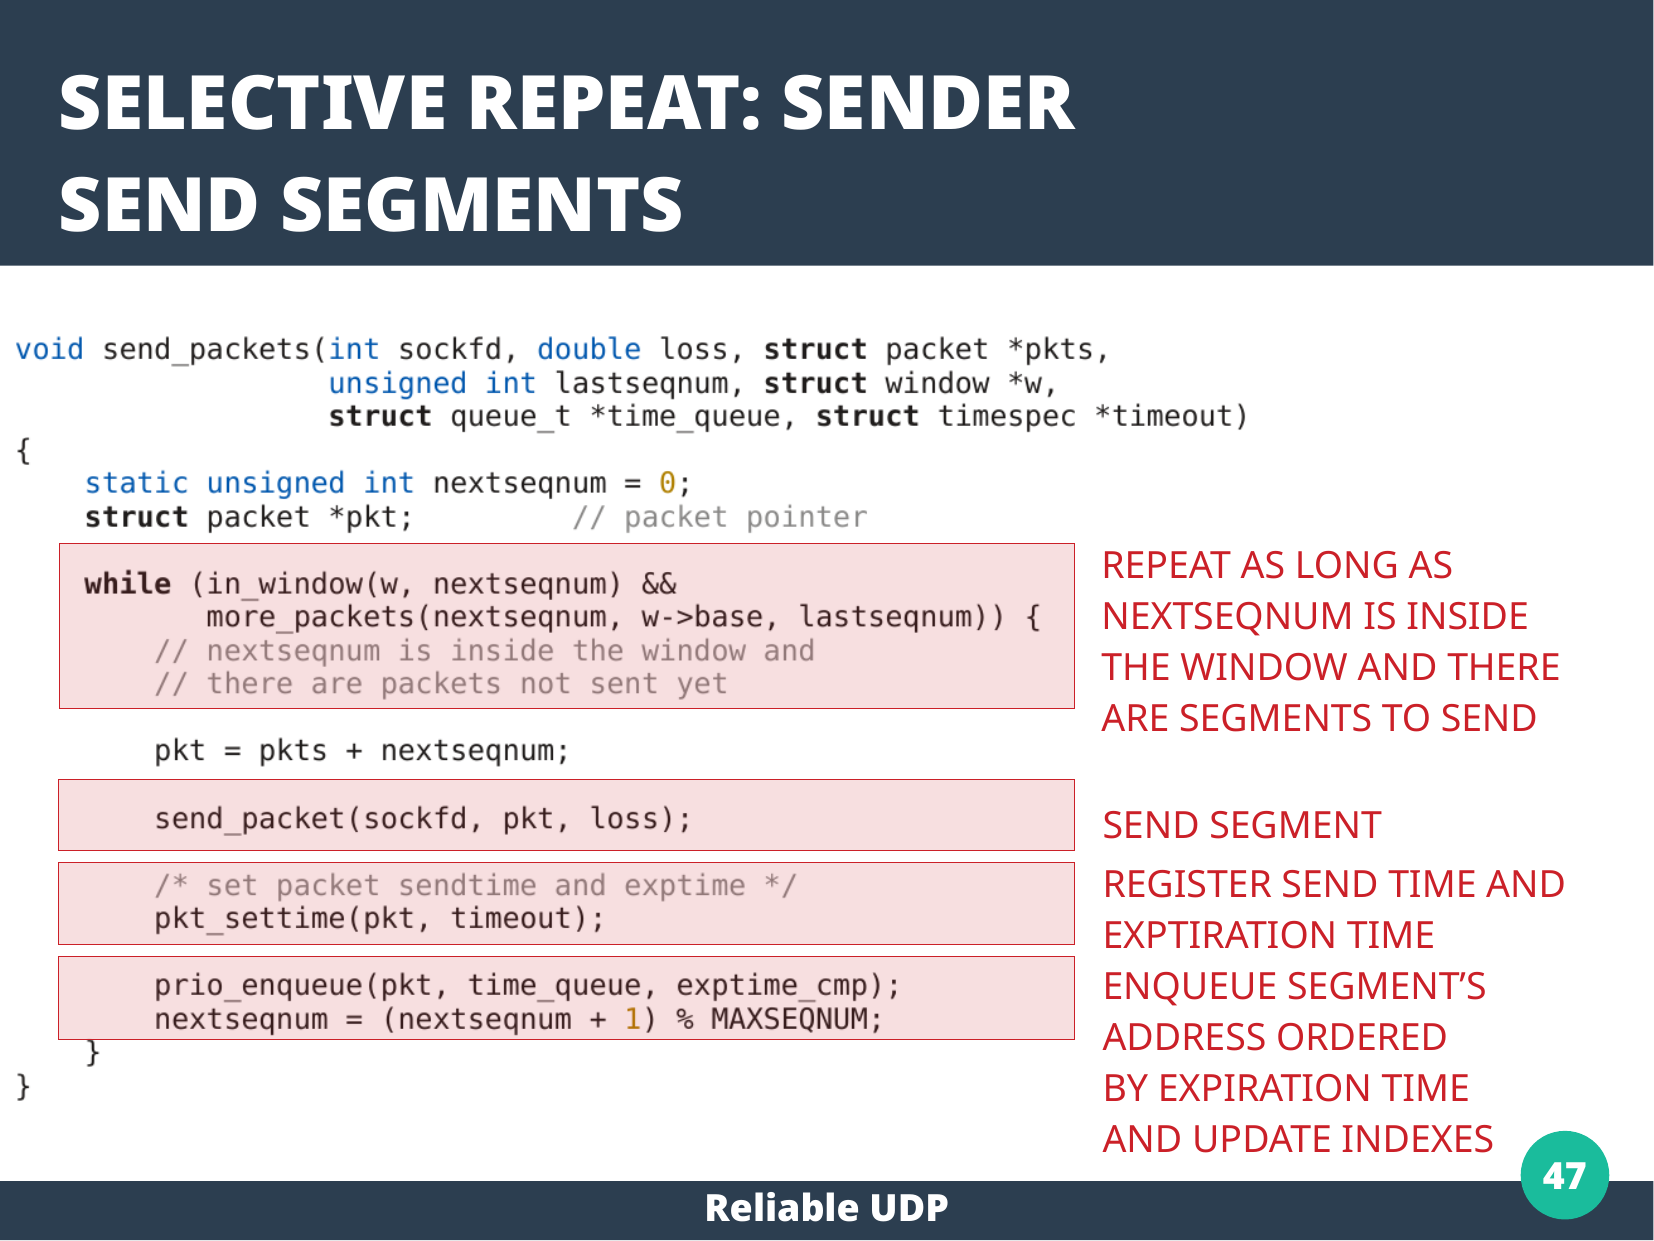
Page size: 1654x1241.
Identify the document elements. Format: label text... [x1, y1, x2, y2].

picture [1226, 721, 1241, 728]
text_box [58, 956, 1075, 1040]
text_box REPEAT AS LONG AS NEXTSEQNUM IS INSIDE THE WINDOW AND THERE ARE SEGMENTS TO SEND [1086, 531, 1607, 721]
text_box [58, 862, 1075, 945]
text_box SEND SEGMENT [1087, 791, 1418, 850]
text_box ENQUEUE SEGMENT’S ADDRESS ORDERED BY EXPIRATION TIME AND UPDATE INDEXES [1087, 952, 1537, 1142]
text_box [58, 779, 1075, 851]
text_box REGISTER SEND TIME AND EXPTIRATION TIME [1087, 850, 1629, 953]
picture [0, 330, 1264, 1111]
title SELECTIVE REPEAT: SENDER SEND SEGMENTS [59, 49, 1595, 207]
text_box [59, 543, 1075, 709]
